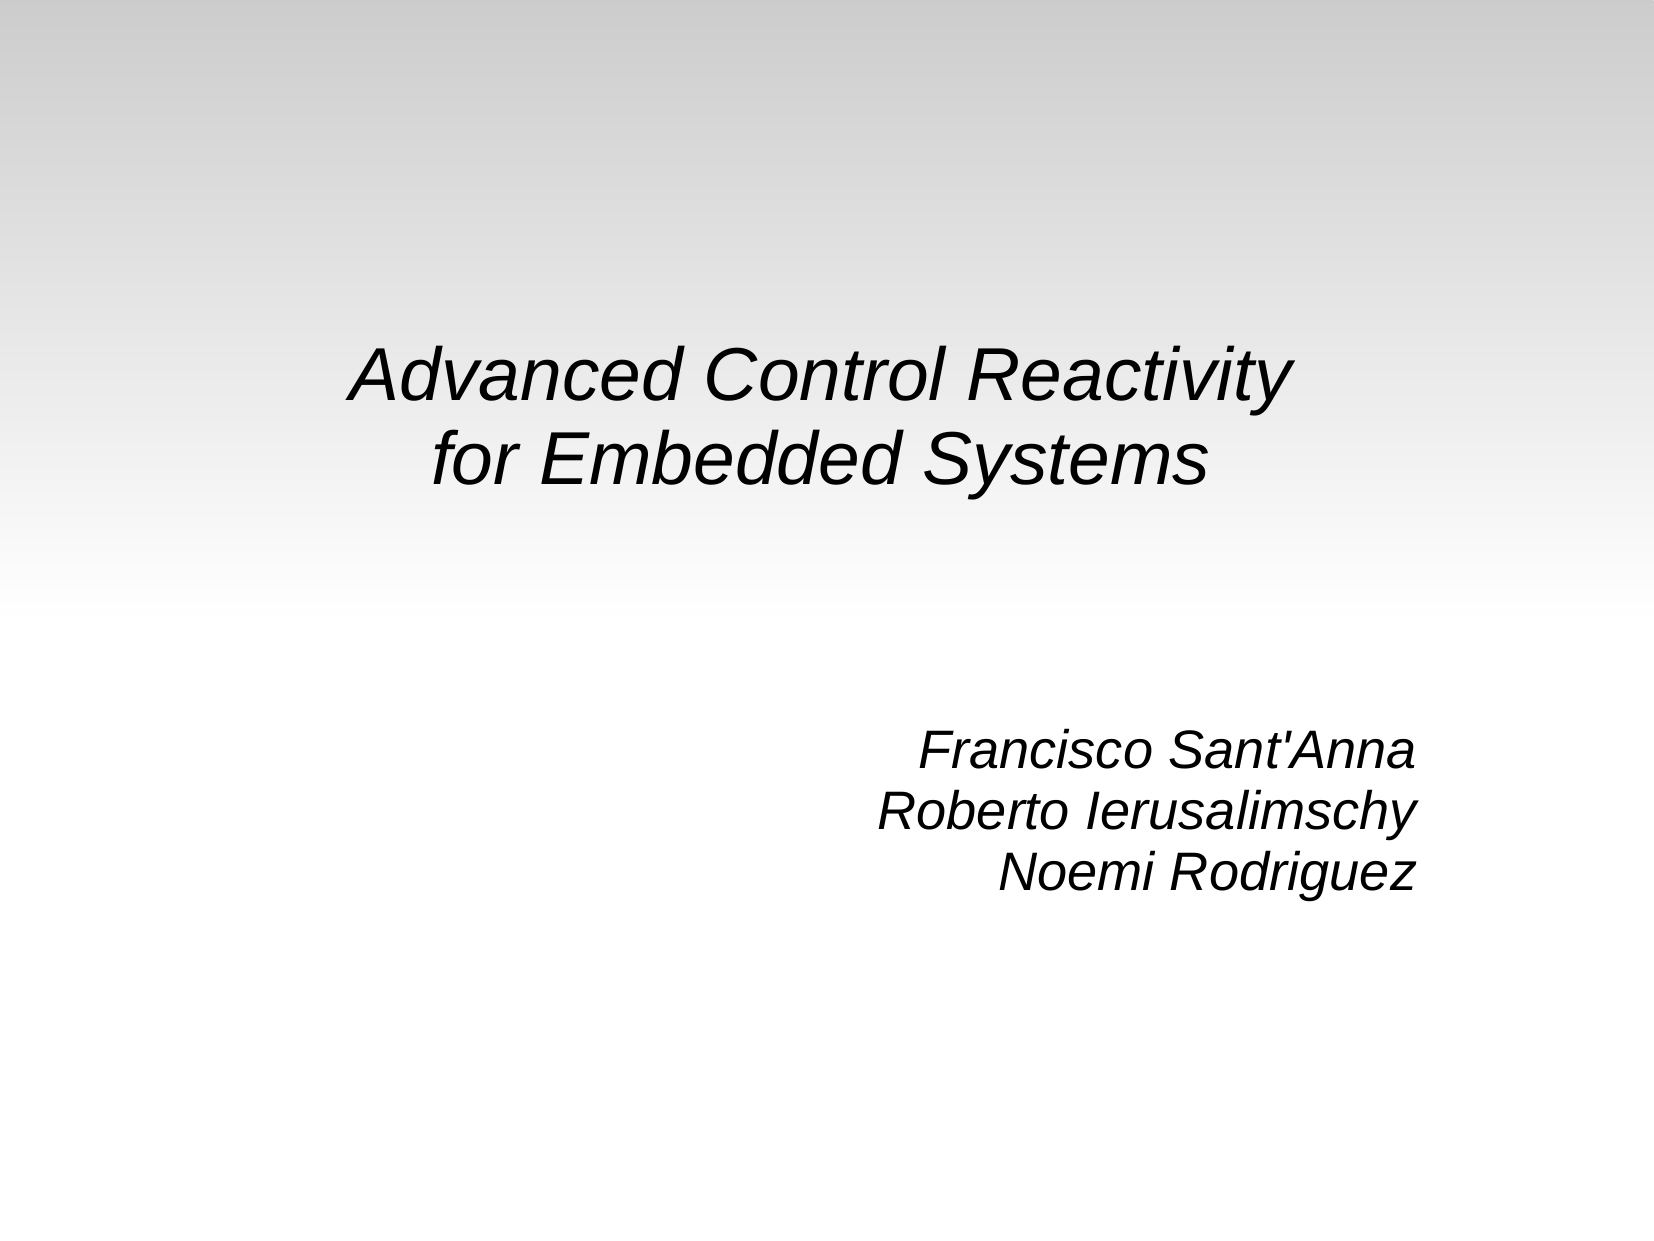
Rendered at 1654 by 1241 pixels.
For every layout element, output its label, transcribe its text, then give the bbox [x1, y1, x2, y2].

subtitle Advanced Control Reactivity for Embedded Systems [76, 183, 1565, 650]
text_box Francisco Sant'Anna Roberto Ierusalimschy Noemi Rodriguez [862, 712, 1576, 909]
